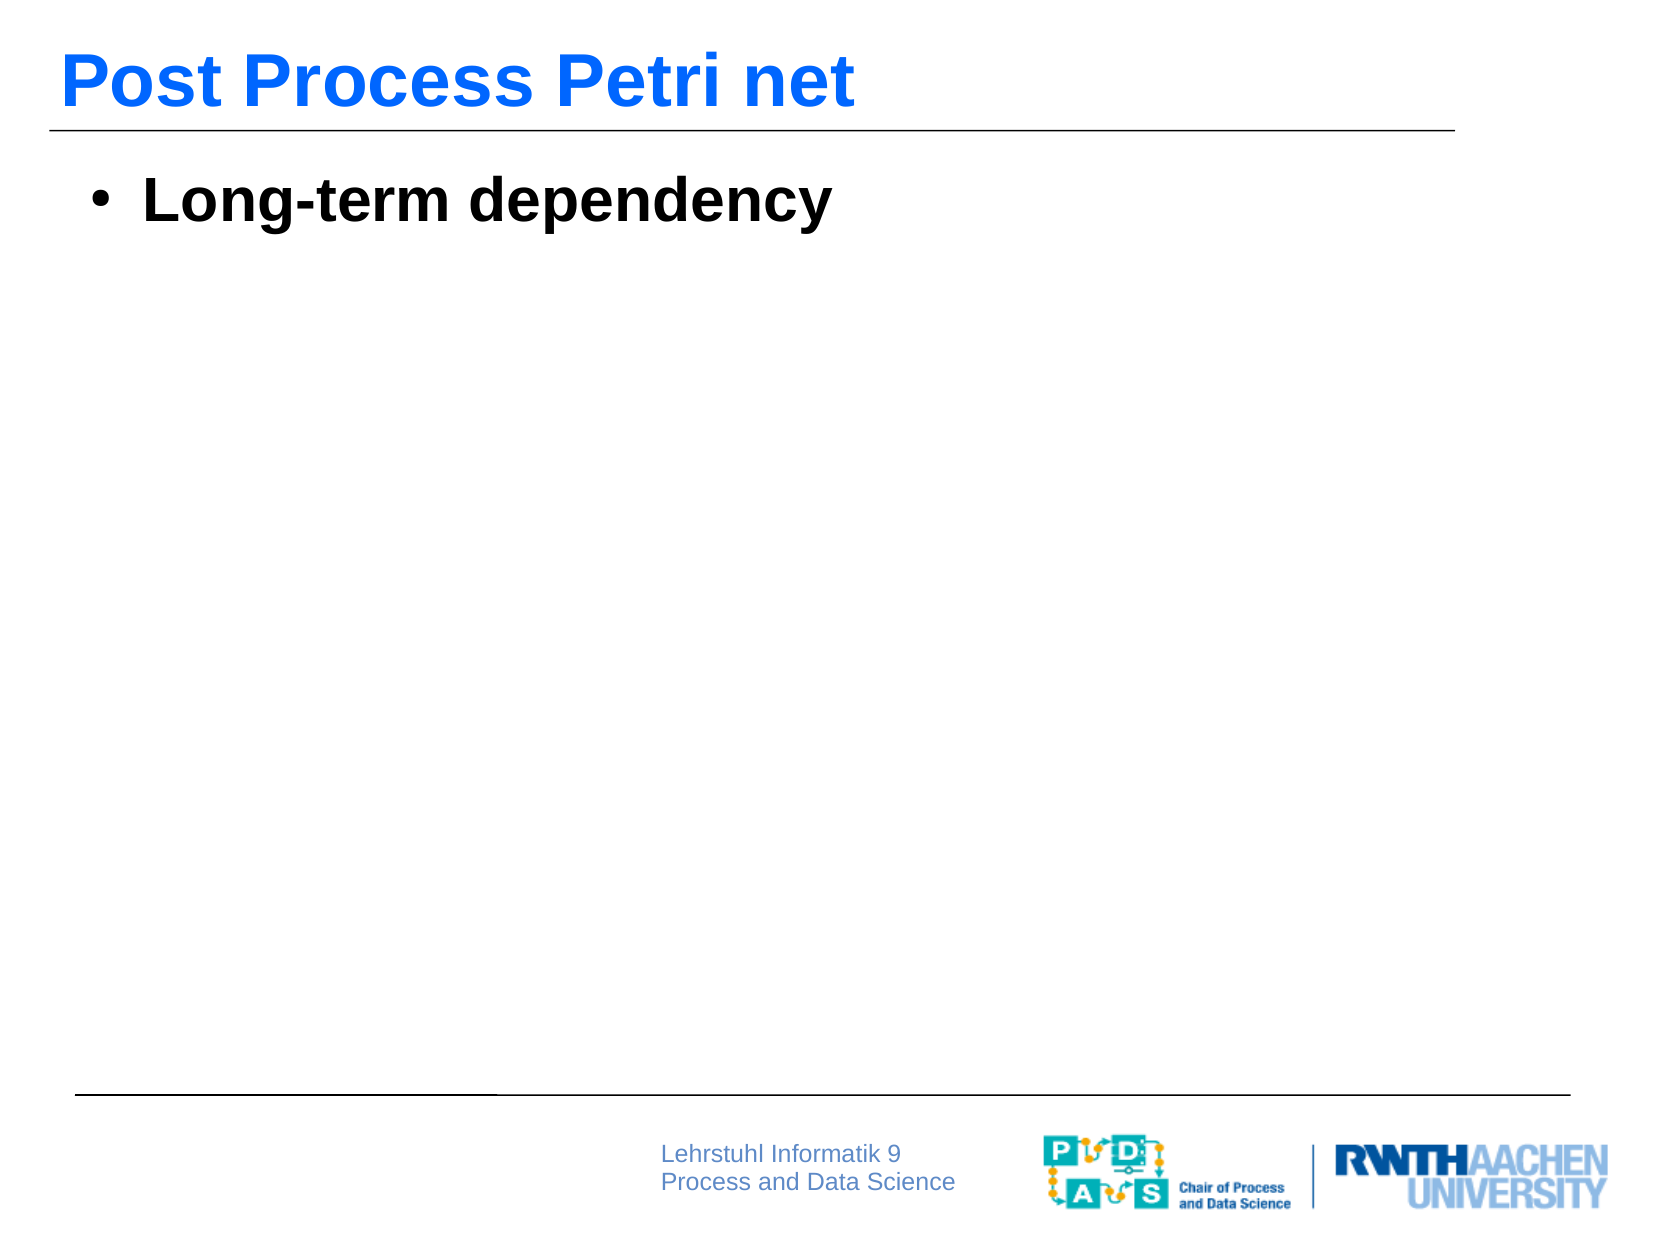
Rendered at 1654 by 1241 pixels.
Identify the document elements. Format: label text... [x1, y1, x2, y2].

list Long-term dependency [71, 165, 1561, 1021]
picture [1005, 1090, 1647, 1241]
title Post Process Petri net [60, 30, 1549, 131]
